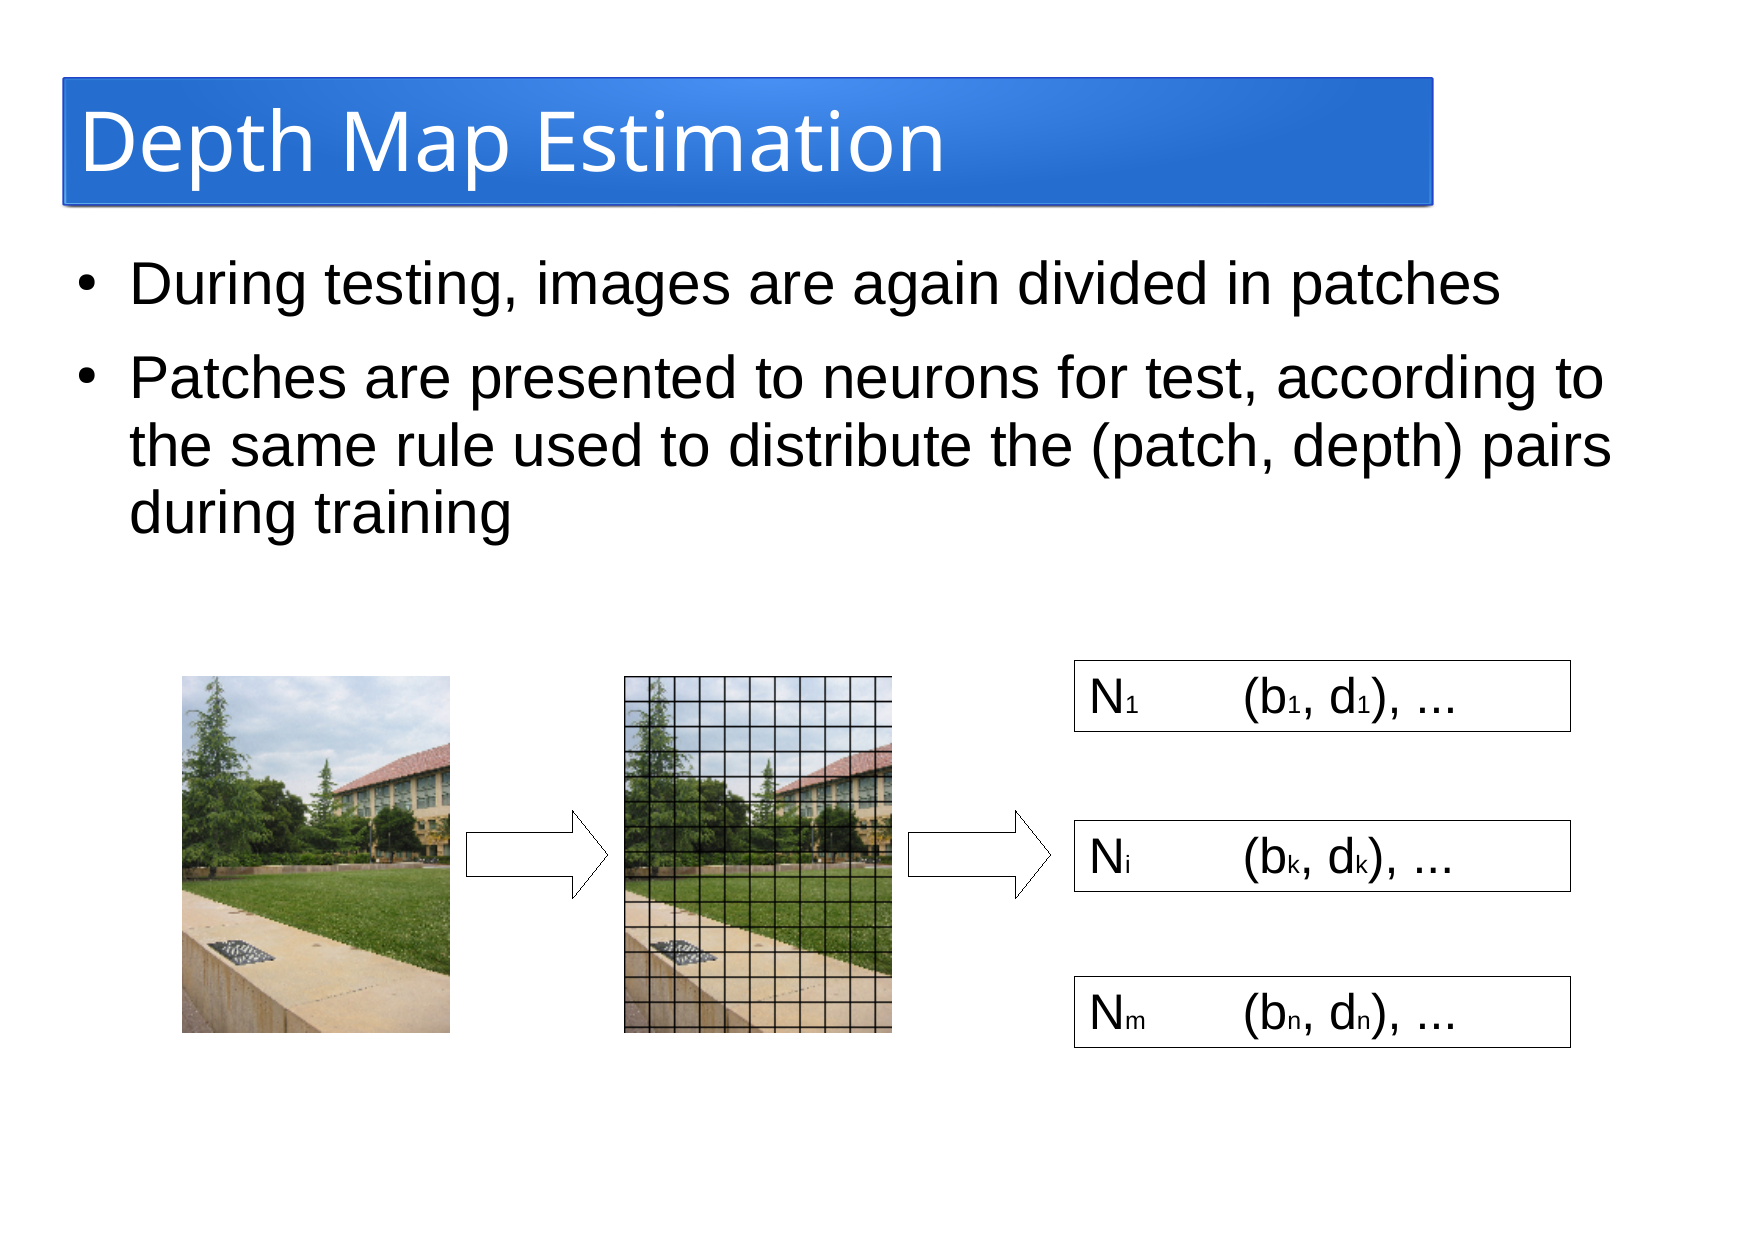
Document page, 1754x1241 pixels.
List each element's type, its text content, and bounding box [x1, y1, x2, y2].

text_box Ni [1470, 820, 1571, 892]
title Depth Map Estimation [78, 80, 1429, 198]
text_box (bk, dk), ... [1227, 820, 1470, 892]
picture [624, 676, 892, 1033]
picture [182, 676, 450, 1033]
text_box (bn, dn), ... [1227, 977, 1473, 1048]
text_box Nm [1074, 976, 1571, 1048]
text_box Ni [1074, 820, 1227, 892]
list During testing, images are again divided in patches Patches are presented to neurons for test, according to the same rule used to distribute the (patch, depth) pairs during training [58, 249, 1696, 579]
text_box N1 [1074, 660, 1571, 732]
picture [58, 77, 1439, 209]
text_box (b1, d1), ... [1227, 661, 1473, 732]
